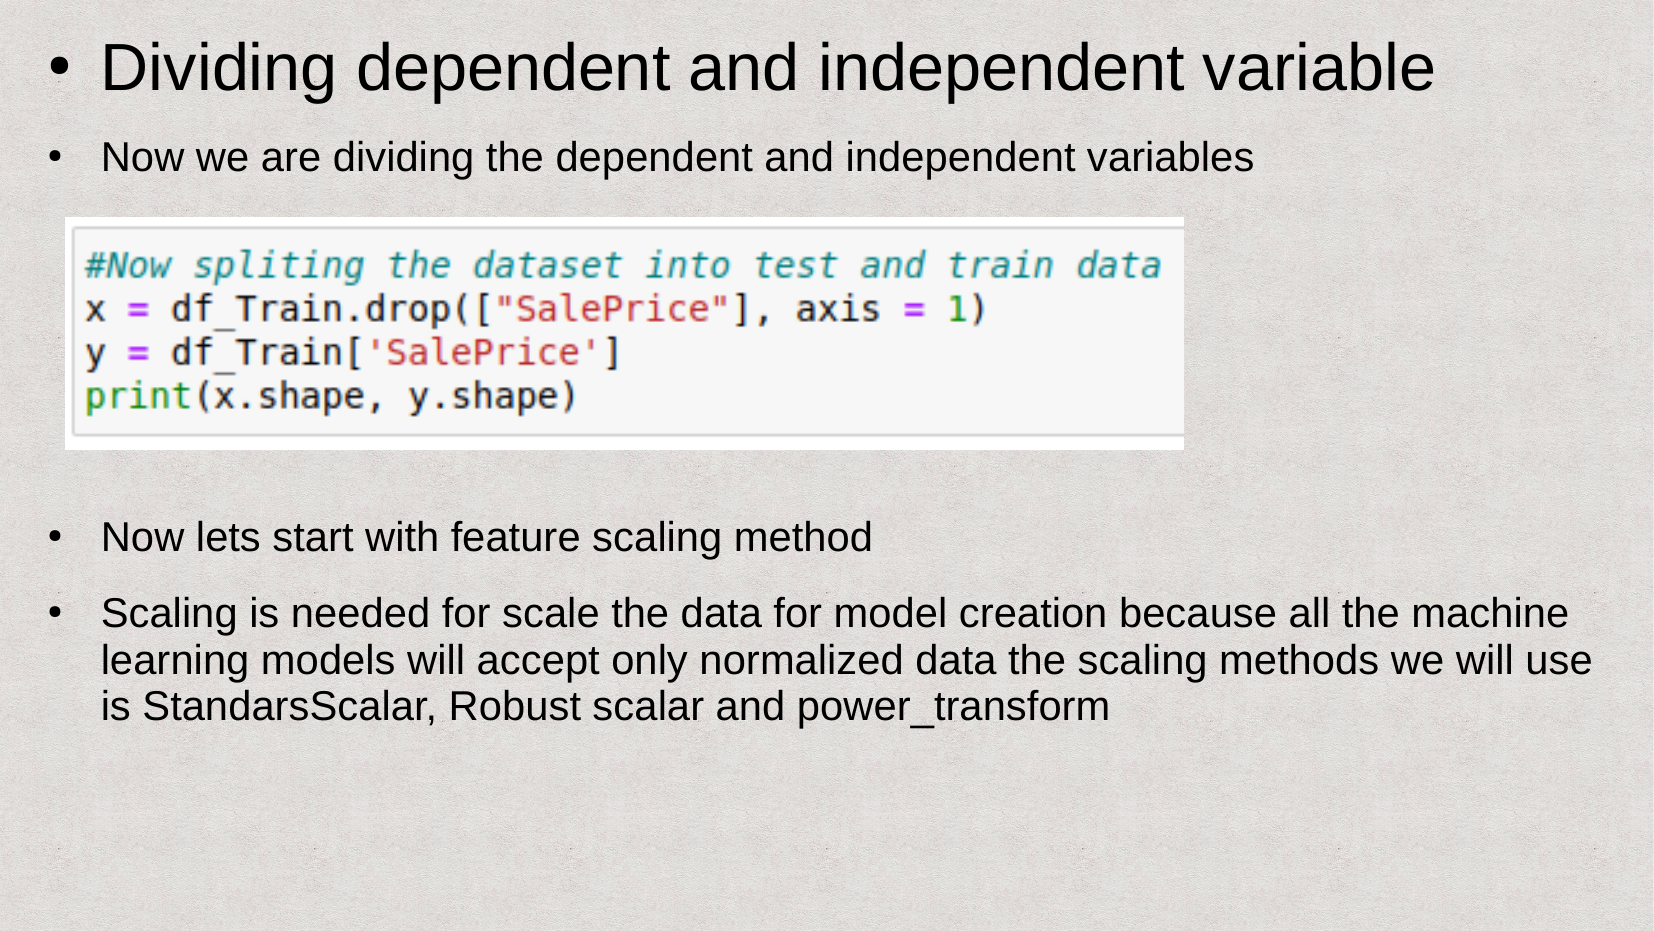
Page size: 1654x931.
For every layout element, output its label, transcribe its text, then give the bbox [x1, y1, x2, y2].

list Dividing dependent and independent variable Now we are dividing the dependent and independent variables Now lets start with feature scaling method Scaling is needed for scale the data for model creation because all the machine learning models will accept only normalized data the scaling methods we will use is StandarsScalar, Robust scalar and power_transform [30, 30, 1621, 886]
picture [0, 0, 1654, 931]
